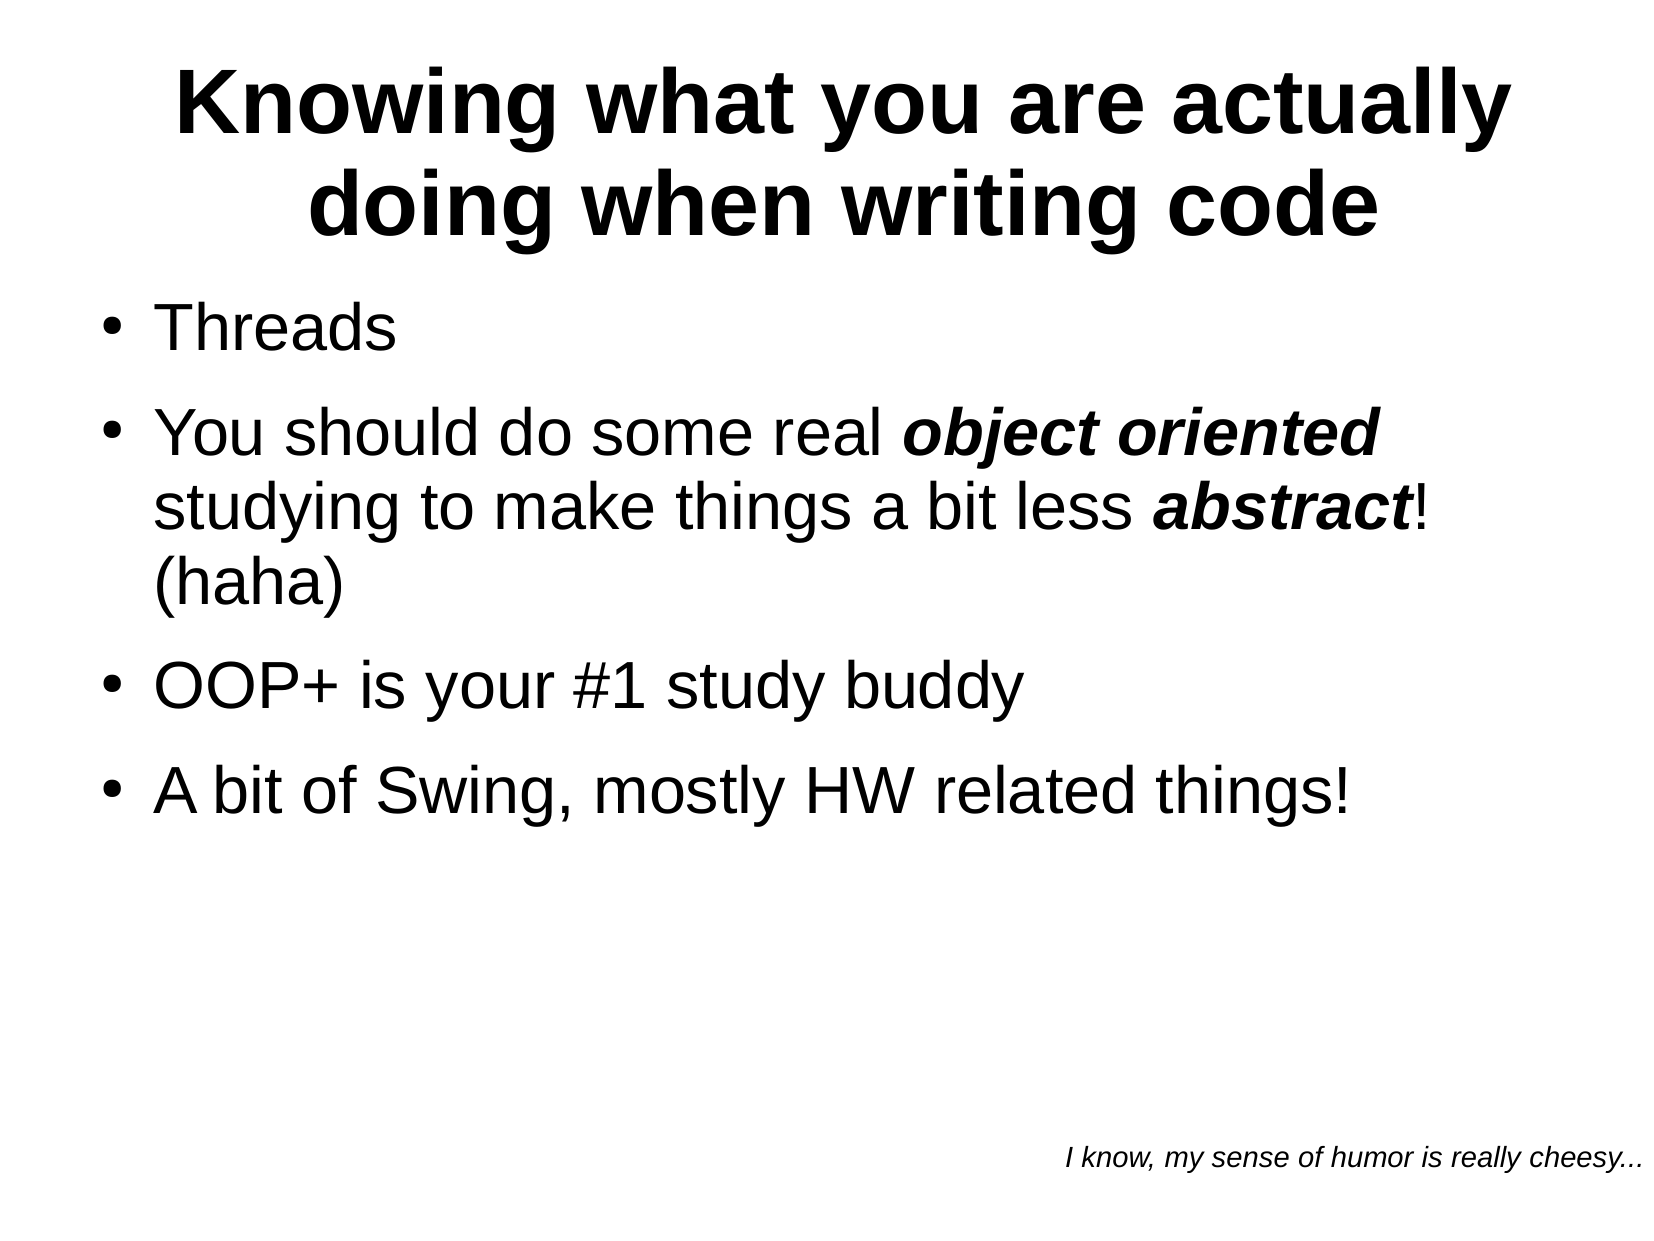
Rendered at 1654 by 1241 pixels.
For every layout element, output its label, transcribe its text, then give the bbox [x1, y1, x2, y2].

title Knowing what you are actually doing when writing code [82, 49, 1571, 257]
list Threads You should do some real object oriented studying to make things a bit less abstract! (haha) OOP+ is your #1 study buddy A bit of Swing, mostly HW related things! [82, 290, 1571, 1010]
list I know, my sense of humor is really cheesy... [1065, 1140, 1654, 1241]
